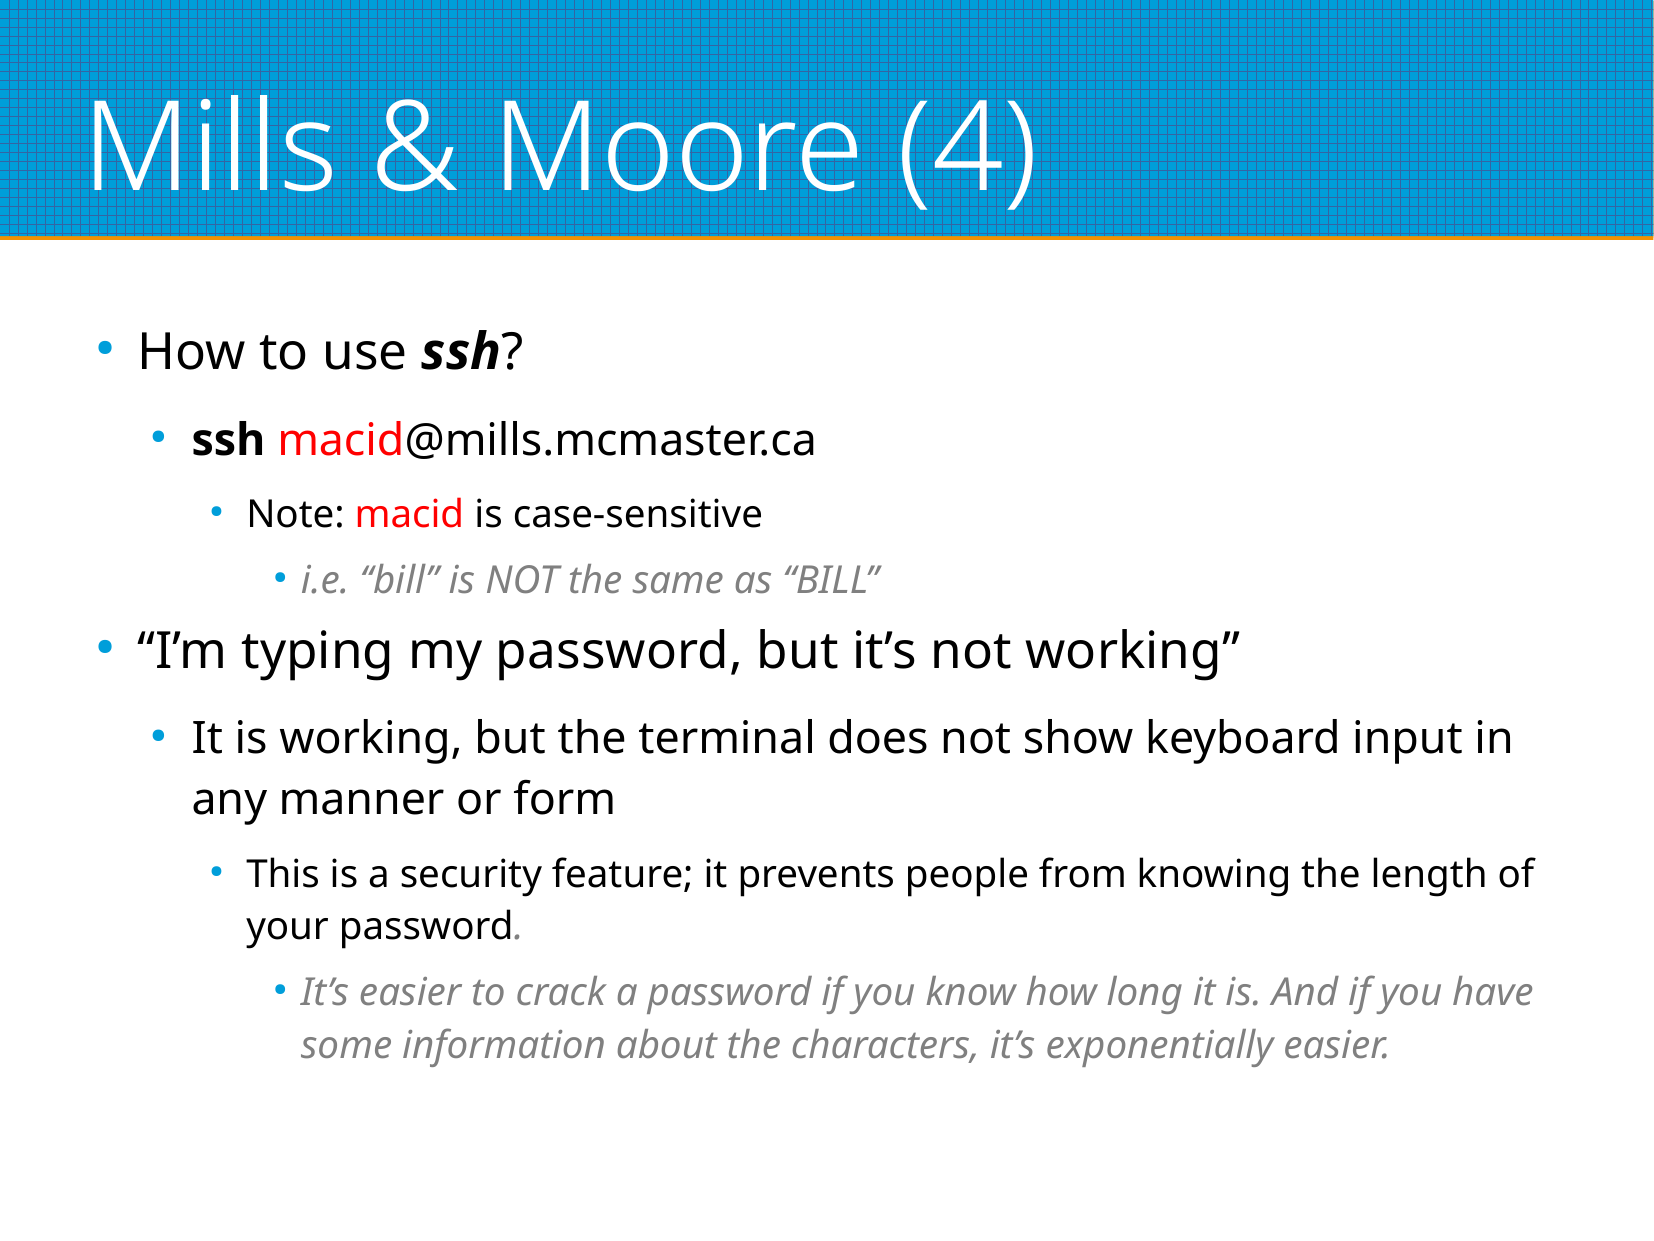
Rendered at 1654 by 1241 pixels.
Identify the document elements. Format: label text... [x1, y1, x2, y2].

list How to use ssh? ssh macid@mills.mcmaster.ca Note: macid is case-sensitive i.e. ‘‘bill’’ is NOT the same as ‘‘BILL’’ ‘‘I’m typing my password, but it’s not working’’ It is working, but the terminal does not show keyboard input in any manner or form This is a security feature; it prevents people from knowing the length of your password. It’s easier to crack a password if you know how long it is. And if you have some information about the characters, it’s exponentially easier. [82, 314, 1563, 1081]
title Mills & Moore (4) [82, 19, 1571, 227]
